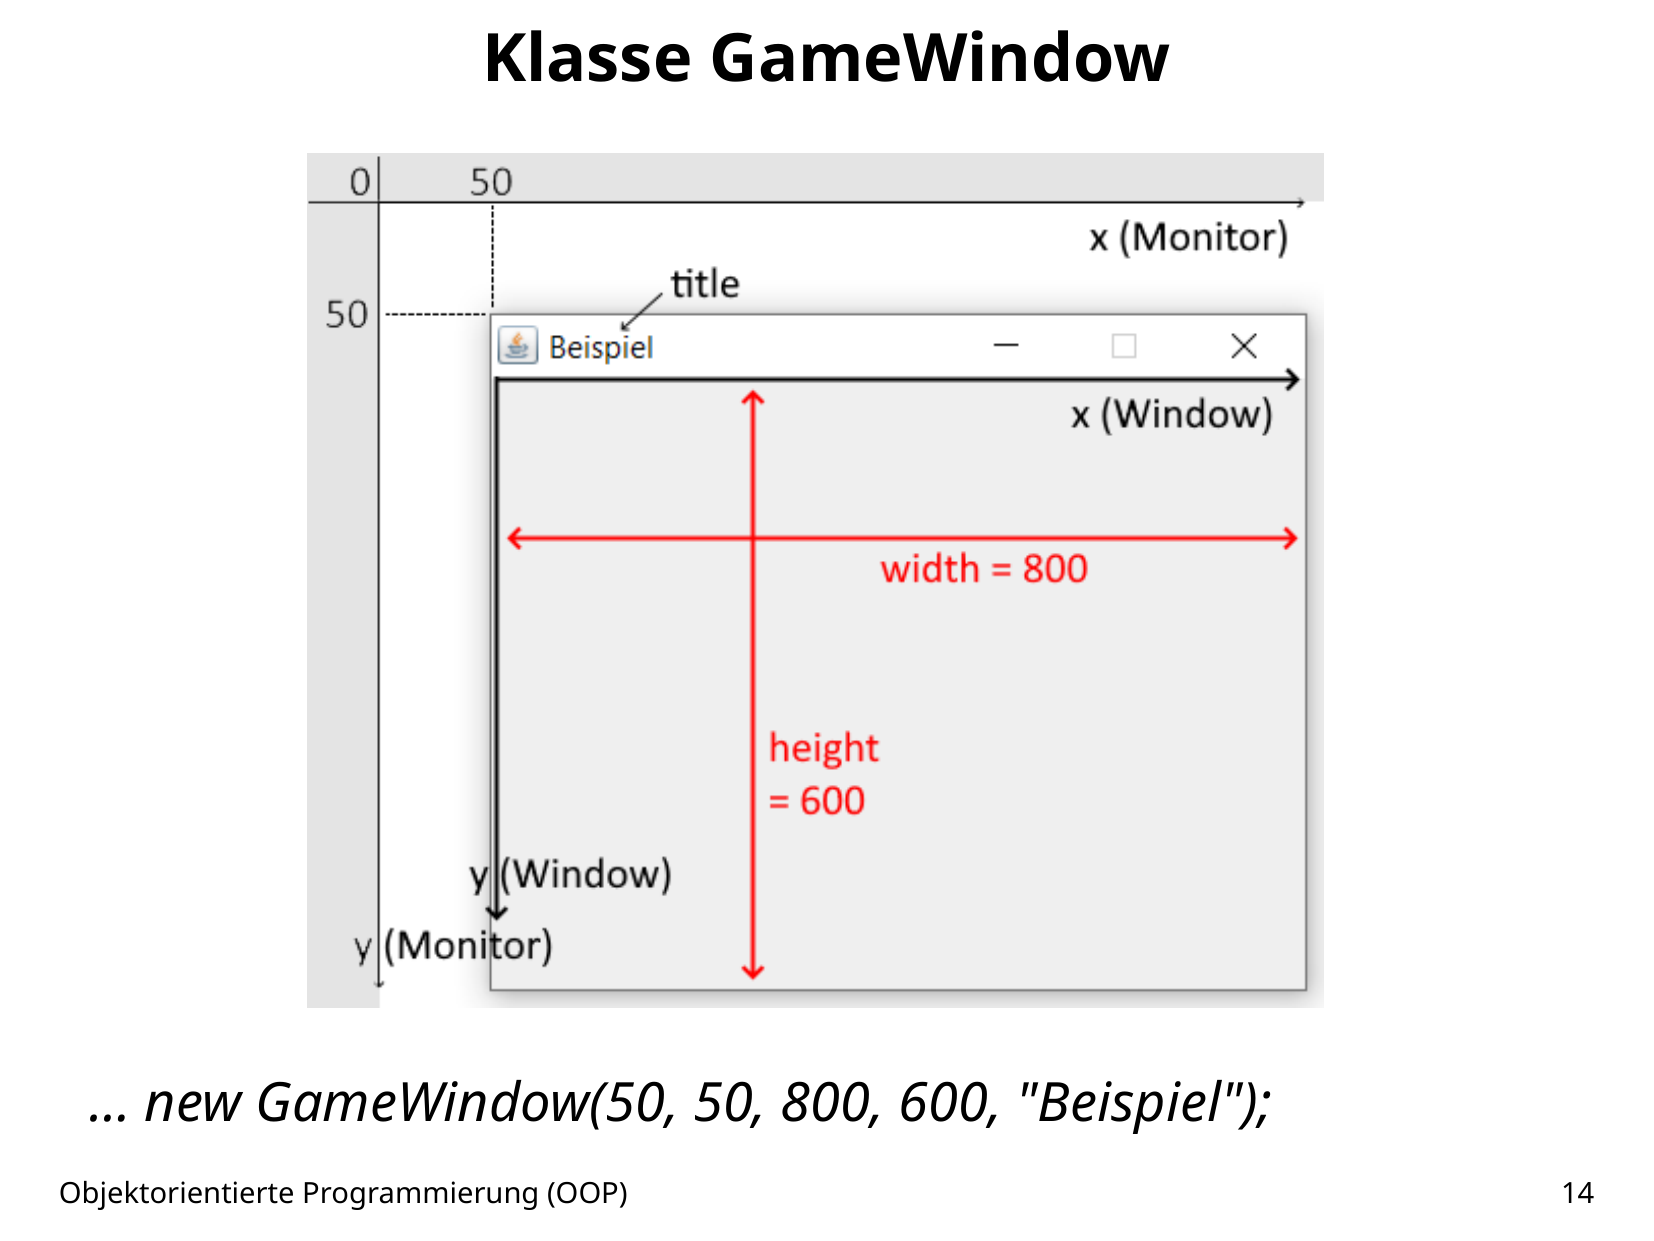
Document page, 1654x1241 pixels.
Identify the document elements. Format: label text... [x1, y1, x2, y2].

title Klasse GameWindow [0, 5, 1654, 107]
picture [307, 153, 1324, 1008]
list … new GameWindow(50, 50, 800, 600, "Beispiel"); [47, 1062, 1630, 1146]
